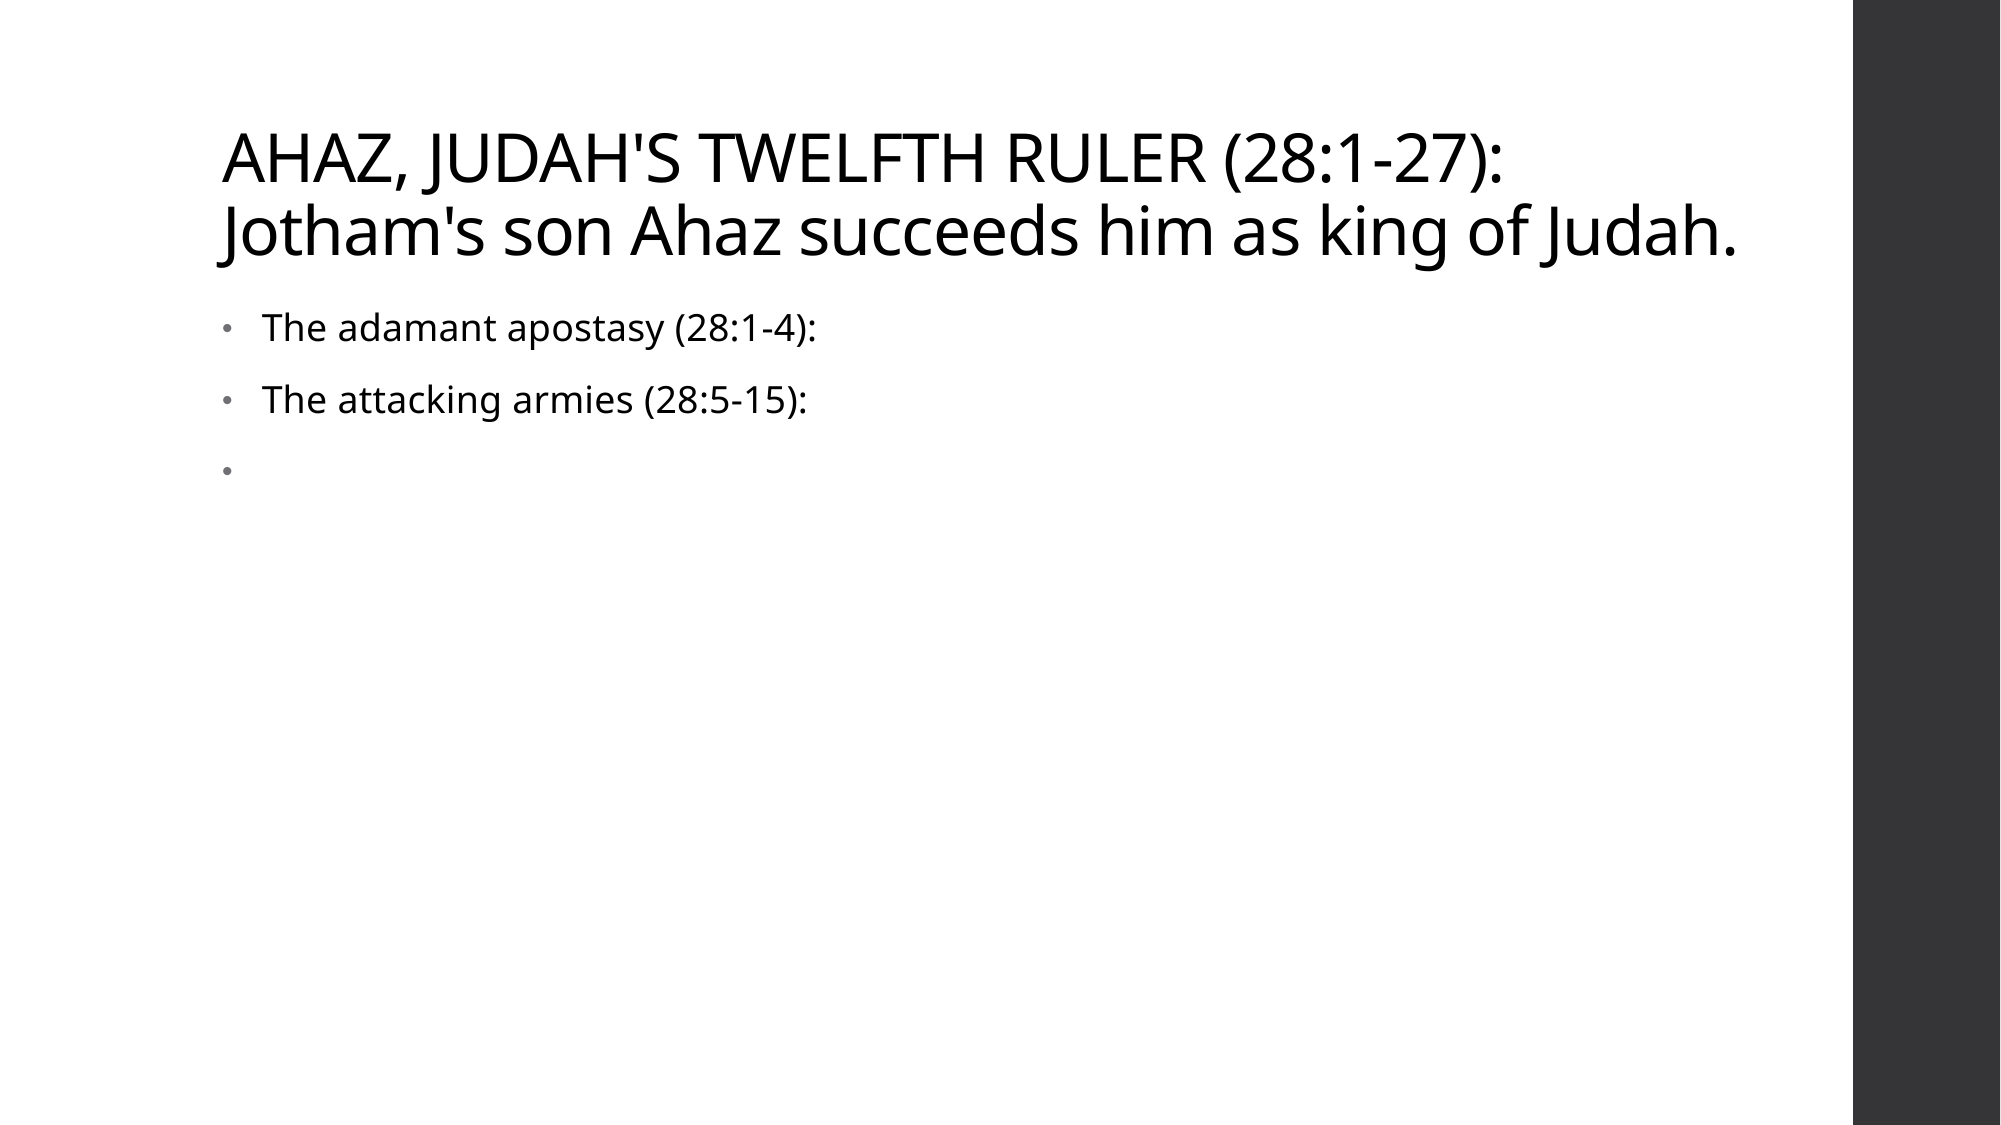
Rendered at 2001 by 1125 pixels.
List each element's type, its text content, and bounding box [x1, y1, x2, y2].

list The adamant apostasy (28:1-4): The attacking armies (28:5-15): [206, 299, 1617, 1014]
title AHAZ, JUDAH'S TWELFTH RULER (28:1-27): Jotham's son Ahaz succeeds him as king of Judah. [206, 60, 1797, 278]
